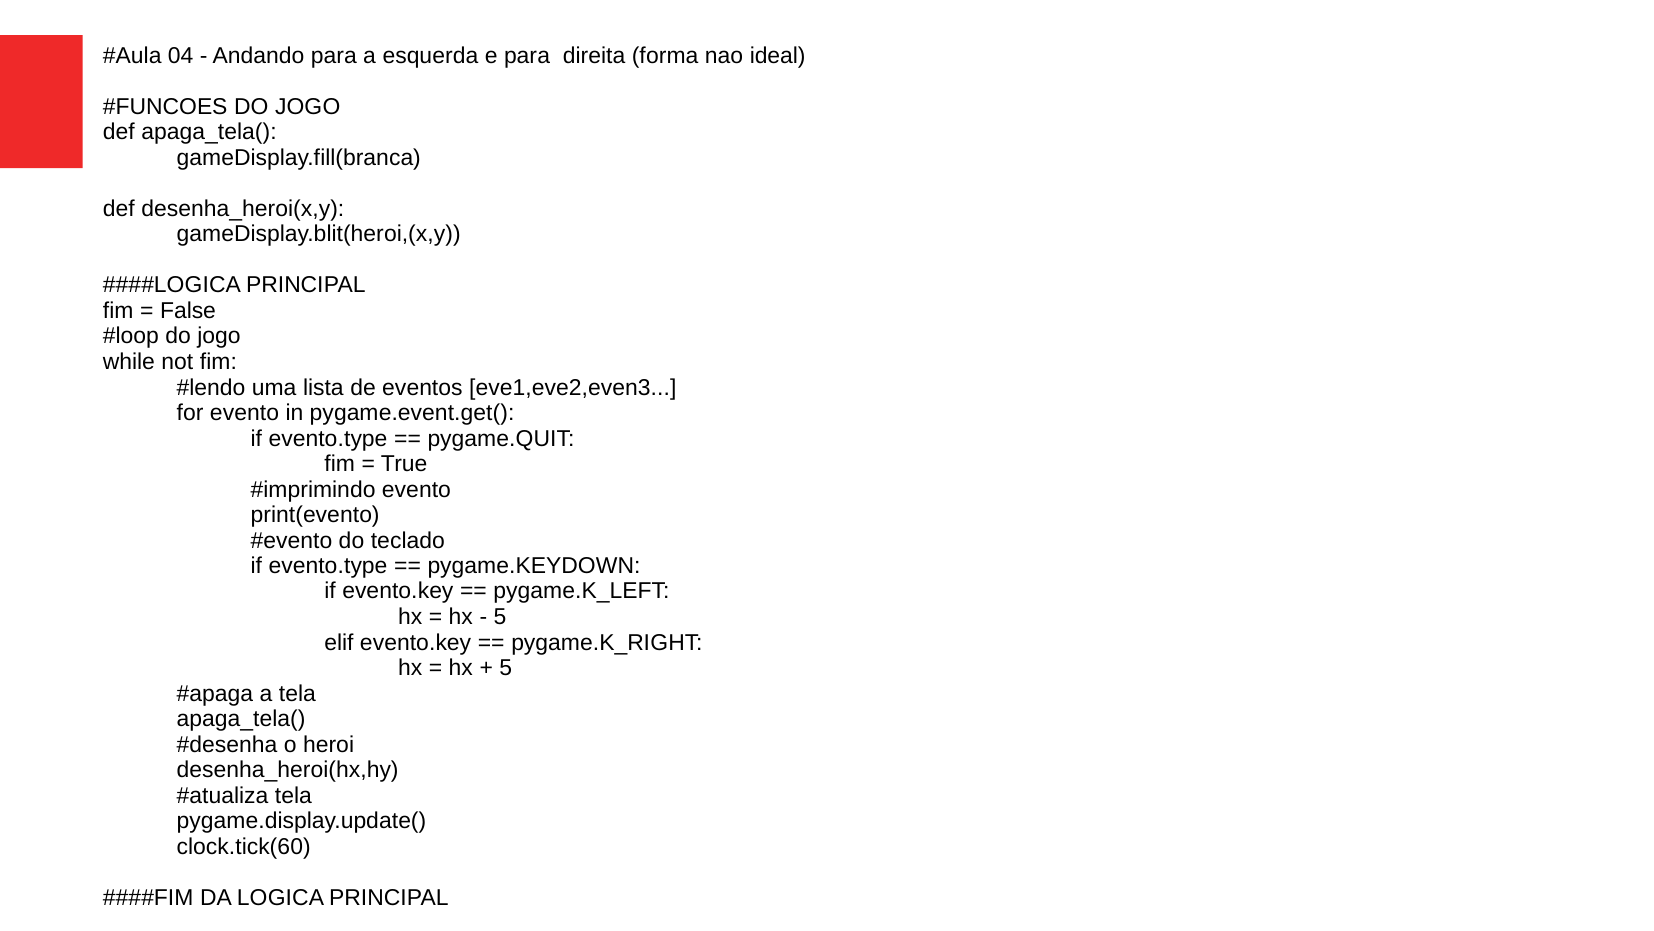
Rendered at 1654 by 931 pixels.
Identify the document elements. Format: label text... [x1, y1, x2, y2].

text_box #Aula 04 - Andando para a esquerda e para direita (forma nao ideal) #FUNCOES DO JOGO def apaga_tela(): gameDisplay.fill(branca) def desenha_heroi(x,y): gameDisplay.blit(heroi,(x,y)) ####LOGICA PRINCIPAL fim = False #loop do jogo while not fim: #lendo uma lista de eventos [eve1,eve2,even3...] for evento in pygame.event.get(): if evento.type == pygame.QUIT: fim = True #imprimindo evento print(evento) #evento do teclado if evento.type == pygame.KEYDOWN: if evento.key == pygame.K_LEFT: hx = hx - 5 elif evento.key == pygame.K_RIGHT: hx = hx + 5 #apaga a tela apaga_tela() #desenha o heroi desenha_heroi(hx,hy) #atualiza tela pygame.display.update() clock.tick(60) ####FIM DA LOGICA PRINCIPAL [88, 35, 1152, 931]
